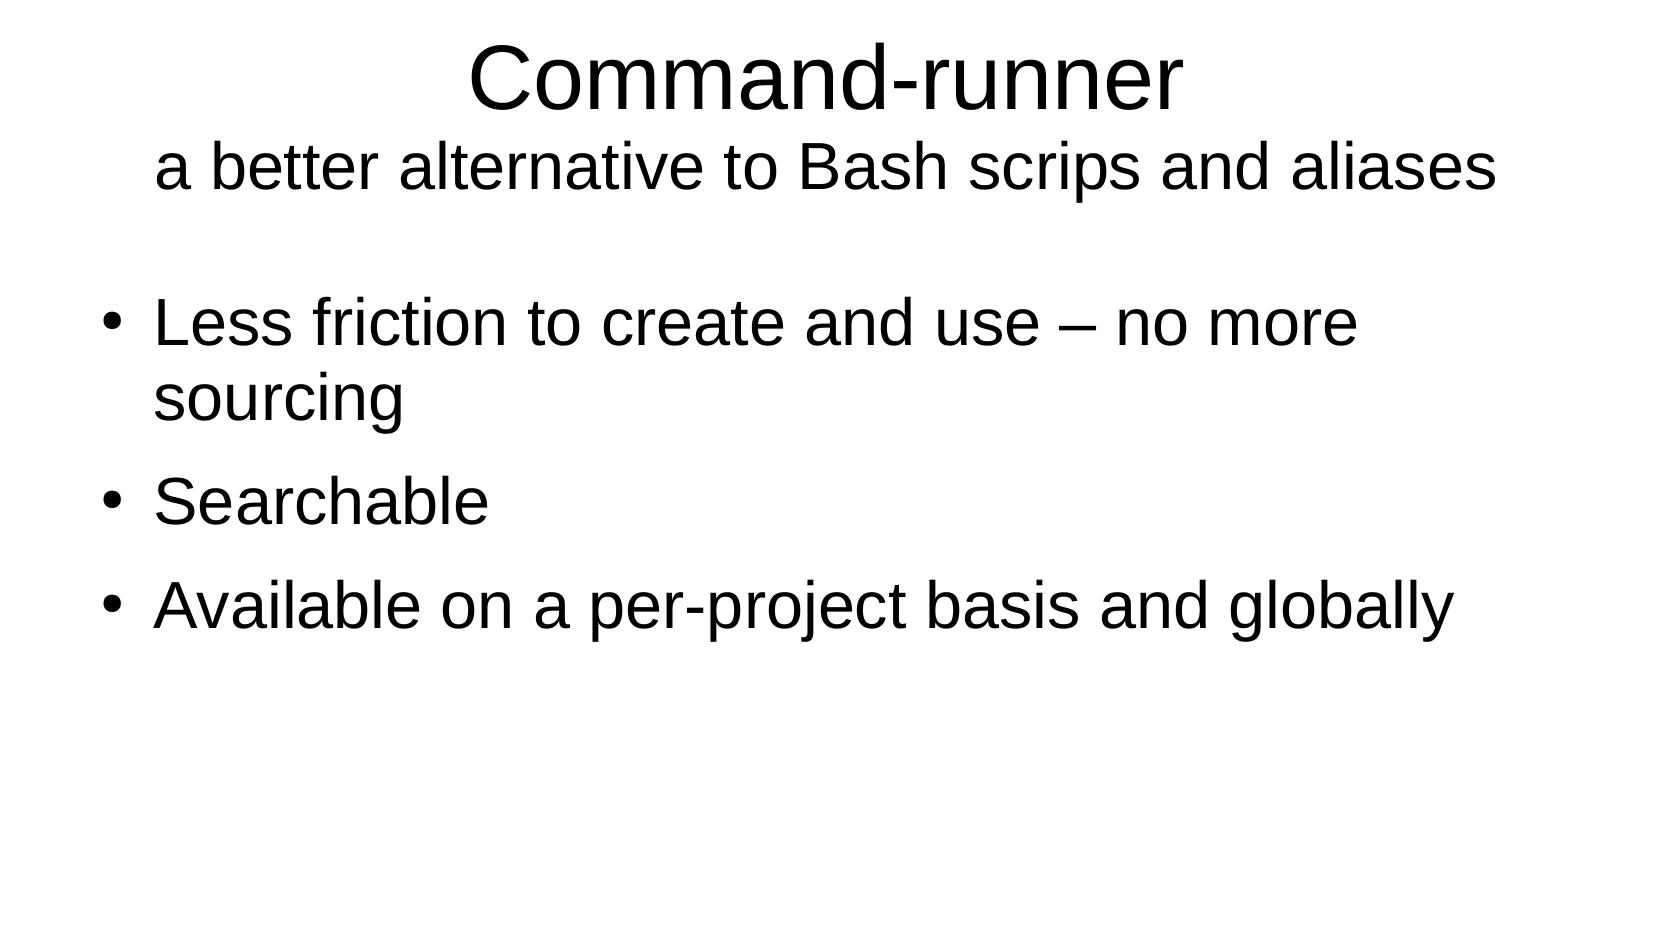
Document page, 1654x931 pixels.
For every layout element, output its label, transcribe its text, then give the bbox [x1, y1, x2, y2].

list Less friction to create and use – no more sourcing Searchable Available on a per-project basis and globally [82, 285, 1571, 758]
title Command-runner a better alternative to Bash scrips and aliases [82, 26, 1571, 204]
